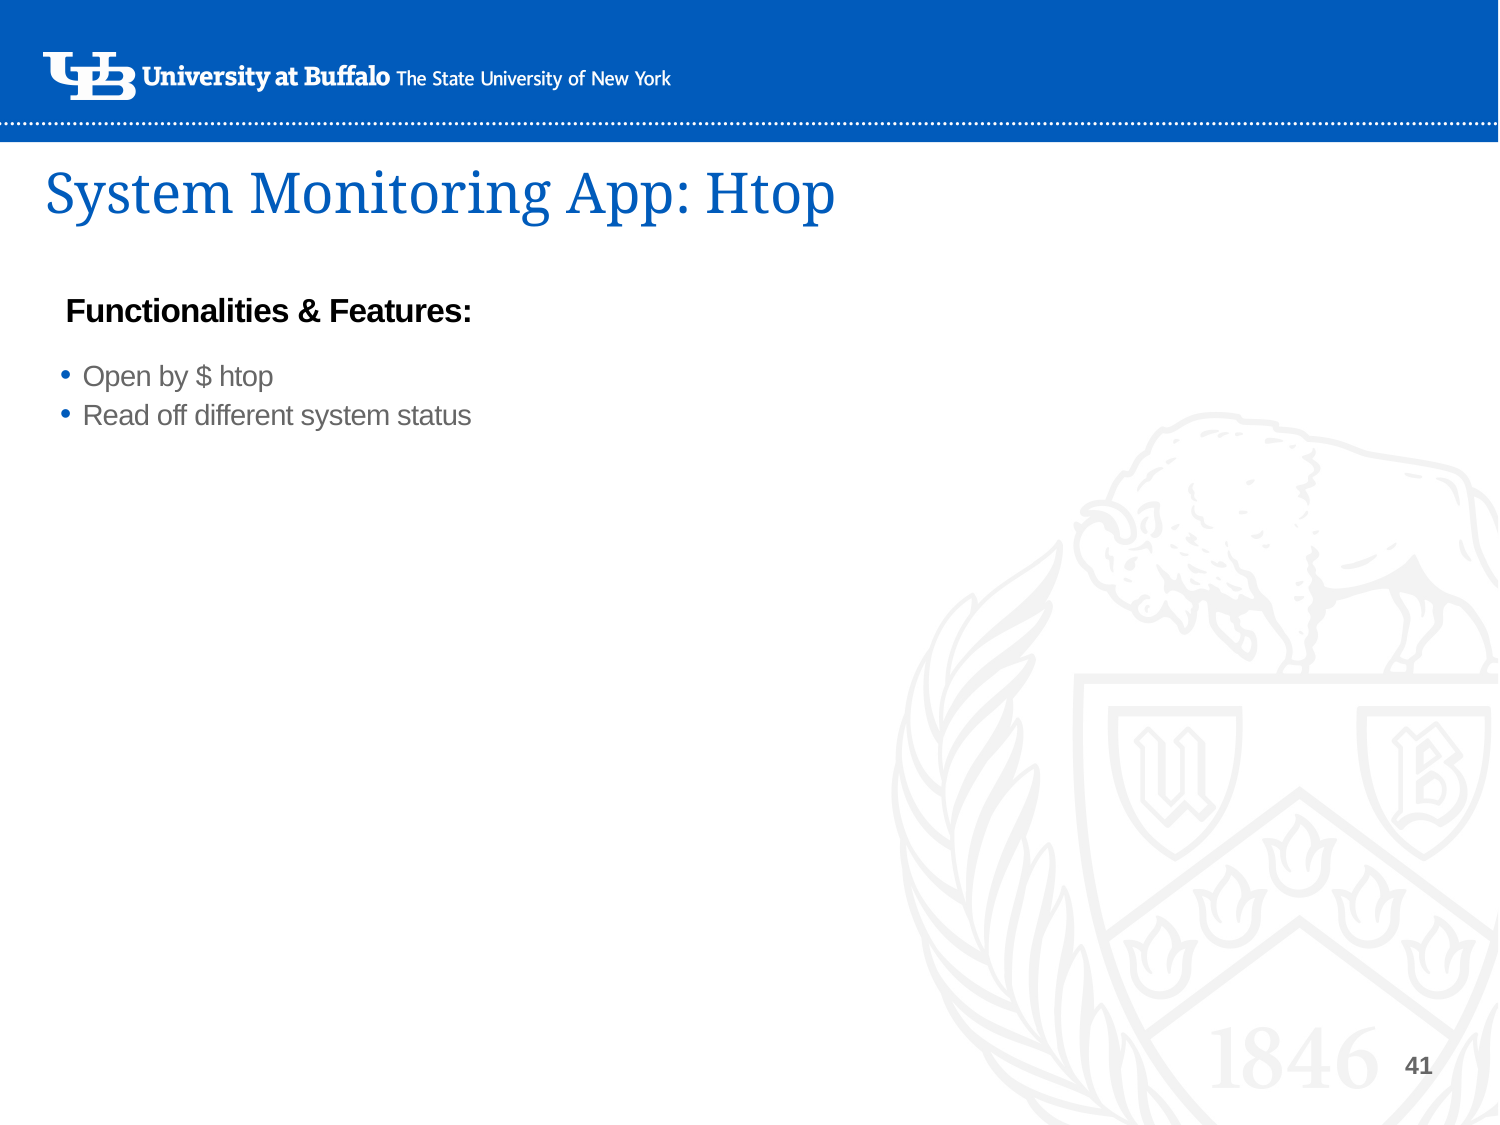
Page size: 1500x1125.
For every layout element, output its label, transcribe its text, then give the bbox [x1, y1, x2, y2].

title System Monitoring App: Htop [30, 153, 1387, 233]
text_box Functionalities & Features: [50, 285, 586, 338]
picture [0, 0, 1499, 1125]
list Open by $ htop Read off different system status [30, 354, 976, 571]
